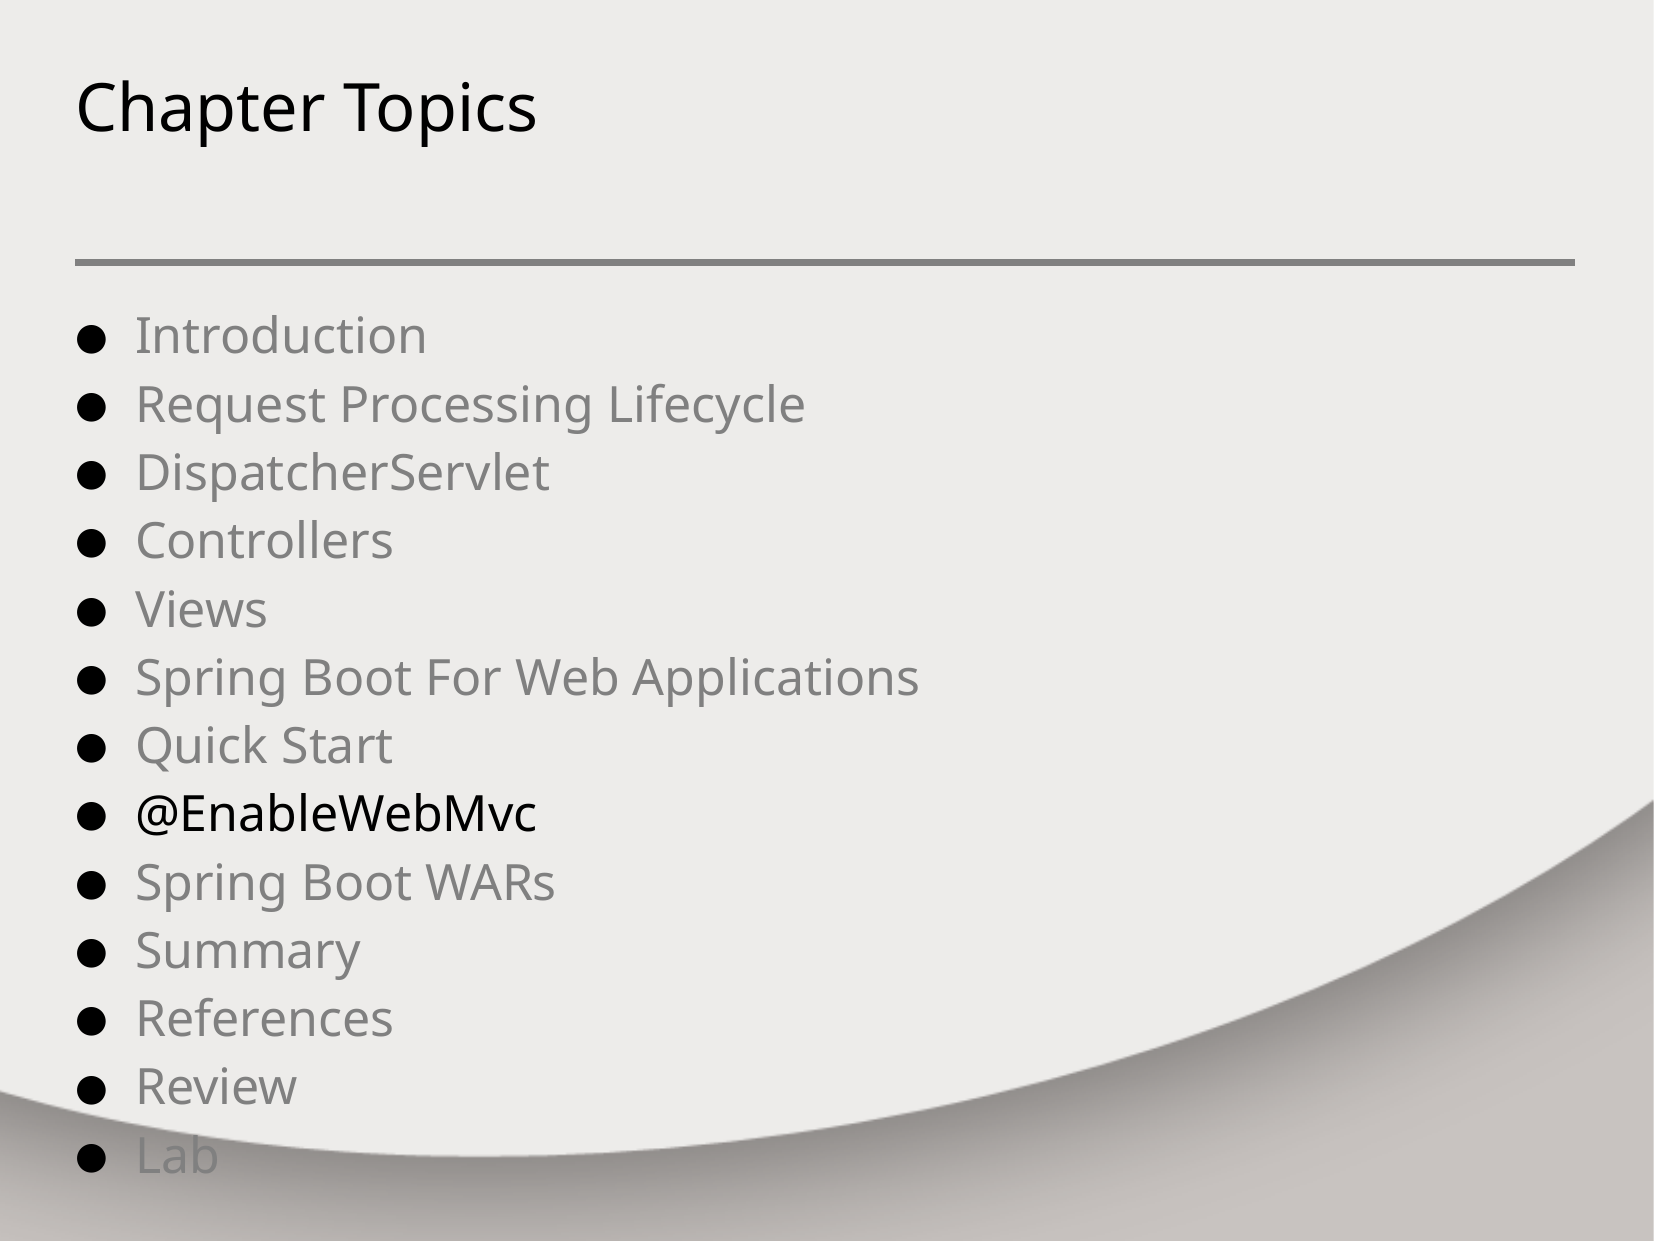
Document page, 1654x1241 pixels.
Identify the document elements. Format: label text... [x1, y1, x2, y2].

title Chapter Topics [75, 75, 1576, 226]
list Introduction Request Processing Lifecycle DispatcherServlet Controllers Views Spring Boot For Web Applications Quick Start @EnableWebMvc Spring Boot WARs Summary References Review Lab [75, 300, 1576, 1163]
picture [0, 0, 1654, 1241]
